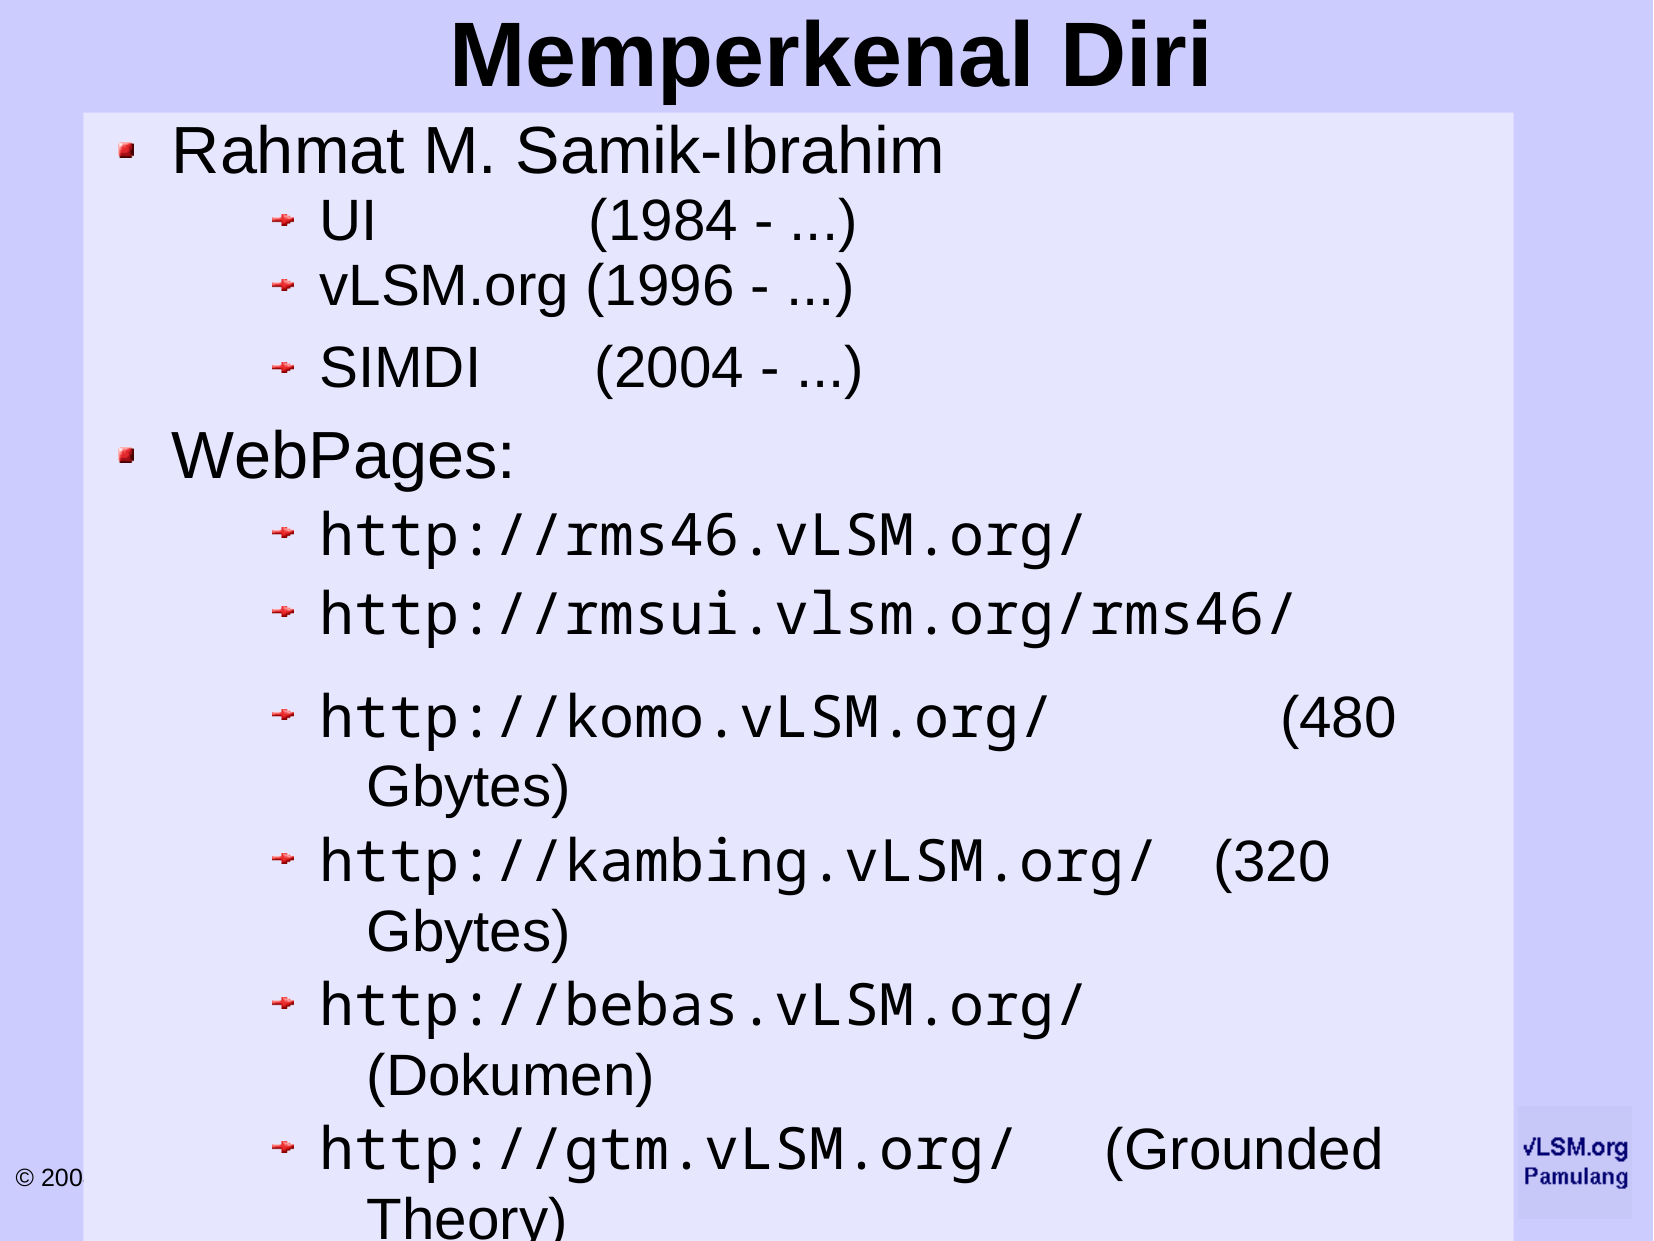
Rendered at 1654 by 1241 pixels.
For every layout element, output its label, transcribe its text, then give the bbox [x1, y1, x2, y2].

title Memperkenal Diri [39, 0, 1624, 110]
list Rahmat M. Samik-Ibrahim UI (1984 - ...) vLSM.org (1996 - ...) SIMDI (2004 - ...) WebPages: http://rms46.vLSM.org/ http://rmsui.vlsm.org/rms46/ http://komo.vLSM.org/ (480 Gbytes) http://kambing.vLSM.org/ (320 Gbytes) http://bebas.vLSM.org/ (Dokumen) http://gtm.vLSM.org/ (Grounded Theory) http://www.sdn.or.id/ (SDN UNDP) http://de2.vlsm.org/ (De2: distro Linux) [83, 112, 1514, 1152]
picture [1518, 1106, 1632, 1219]
